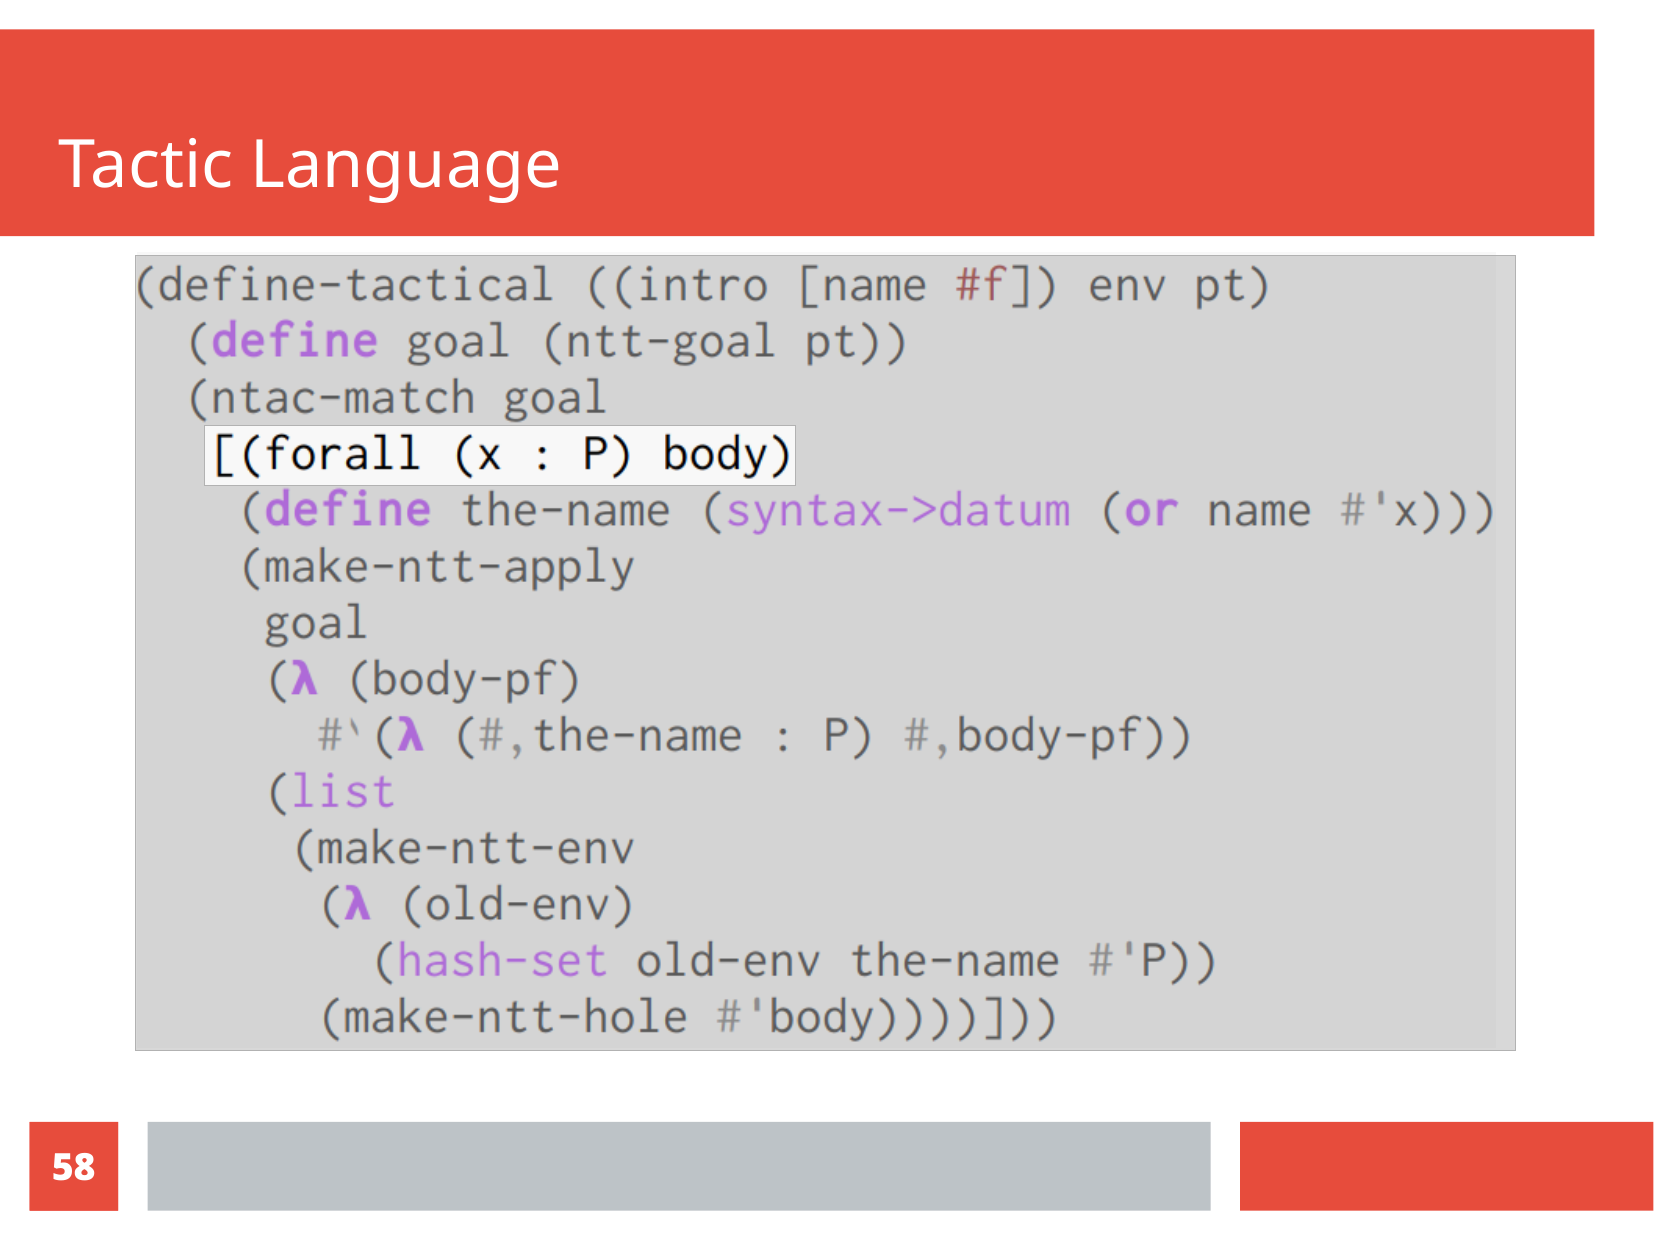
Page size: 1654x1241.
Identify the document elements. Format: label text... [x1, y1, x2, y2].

text_box [135, 255, 1516, 1051]
picture [205, 426, 795, 485]
title Tactic Language [59, 59, 1595, 207]
